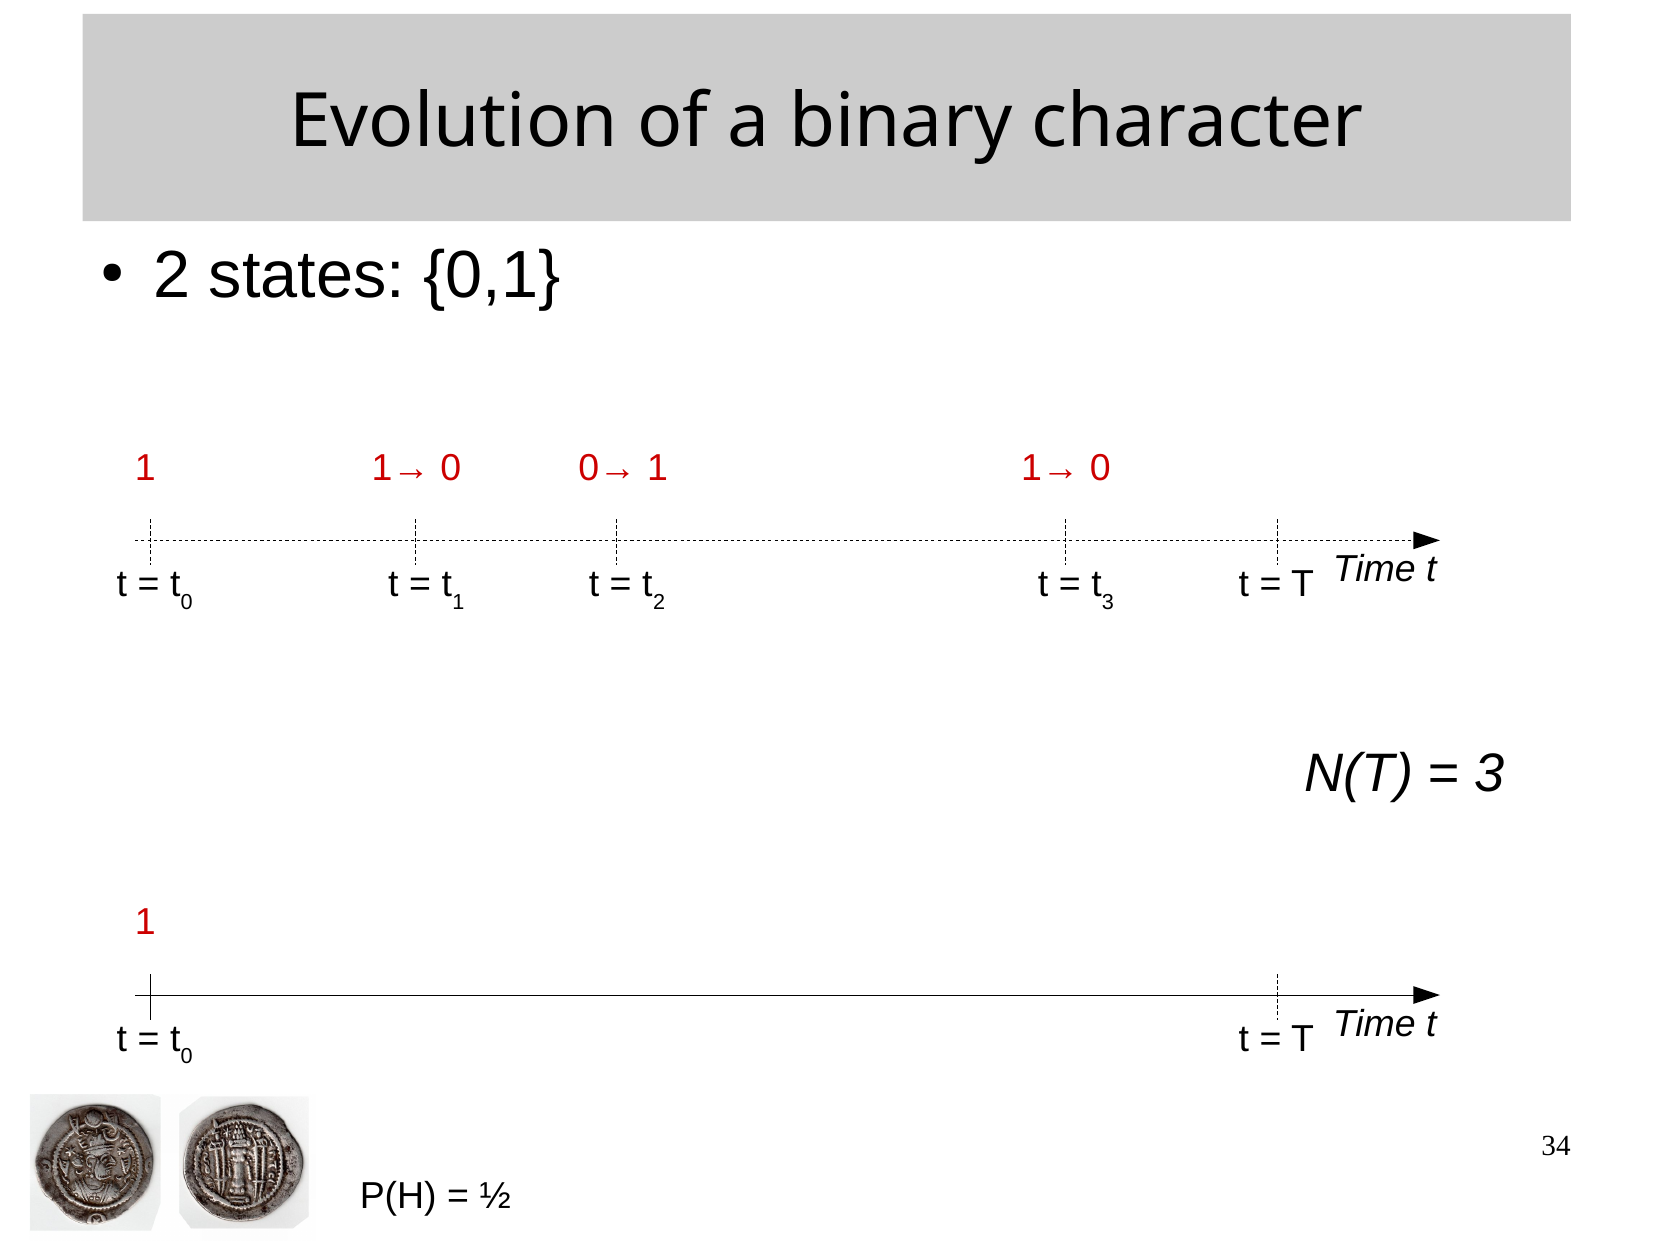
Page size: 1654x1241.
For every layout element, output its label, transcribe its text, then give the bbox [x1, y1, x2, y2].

title Evolution of a binary character [82, 13, 1571, 222]
text_box 1 [120, 438, 196, 496]
text_box P(H) = ½ [345, 1166, 571, 1227]
text_box 1→ 0 [1006, 438, 1127, 496]
text_box Time t [1318, 995, 1514, 1052]
text_box t = t0 [101, 555, 211, 622]
picture [29, 1094, 316, 1241]
text_box t = t2 [574, 555, 683, 622]
text_box N(T) = 3 [1290, 735, 1576, 824]
text_box 1→ 0 [356, 438, 477, 496]
text_box t = T [1223, 555, 1333, 613]
list 2 states: {0,1} [82, 237, 1571, 421]
text_box t = t0 [101, 1010, 211, 1076]
text_box 1 [120, 893, 196, 951]
text_box t = t3 [1023, 555, 1132, 622]
text_box Time t [1318, 540, 1514, 598]
text_box t = T [1223, 1010, 1333, 1067]
text_box t = t1 [373, 555, 482, 622]
text_box 0→ 1 [563, 438, 684, 496]
